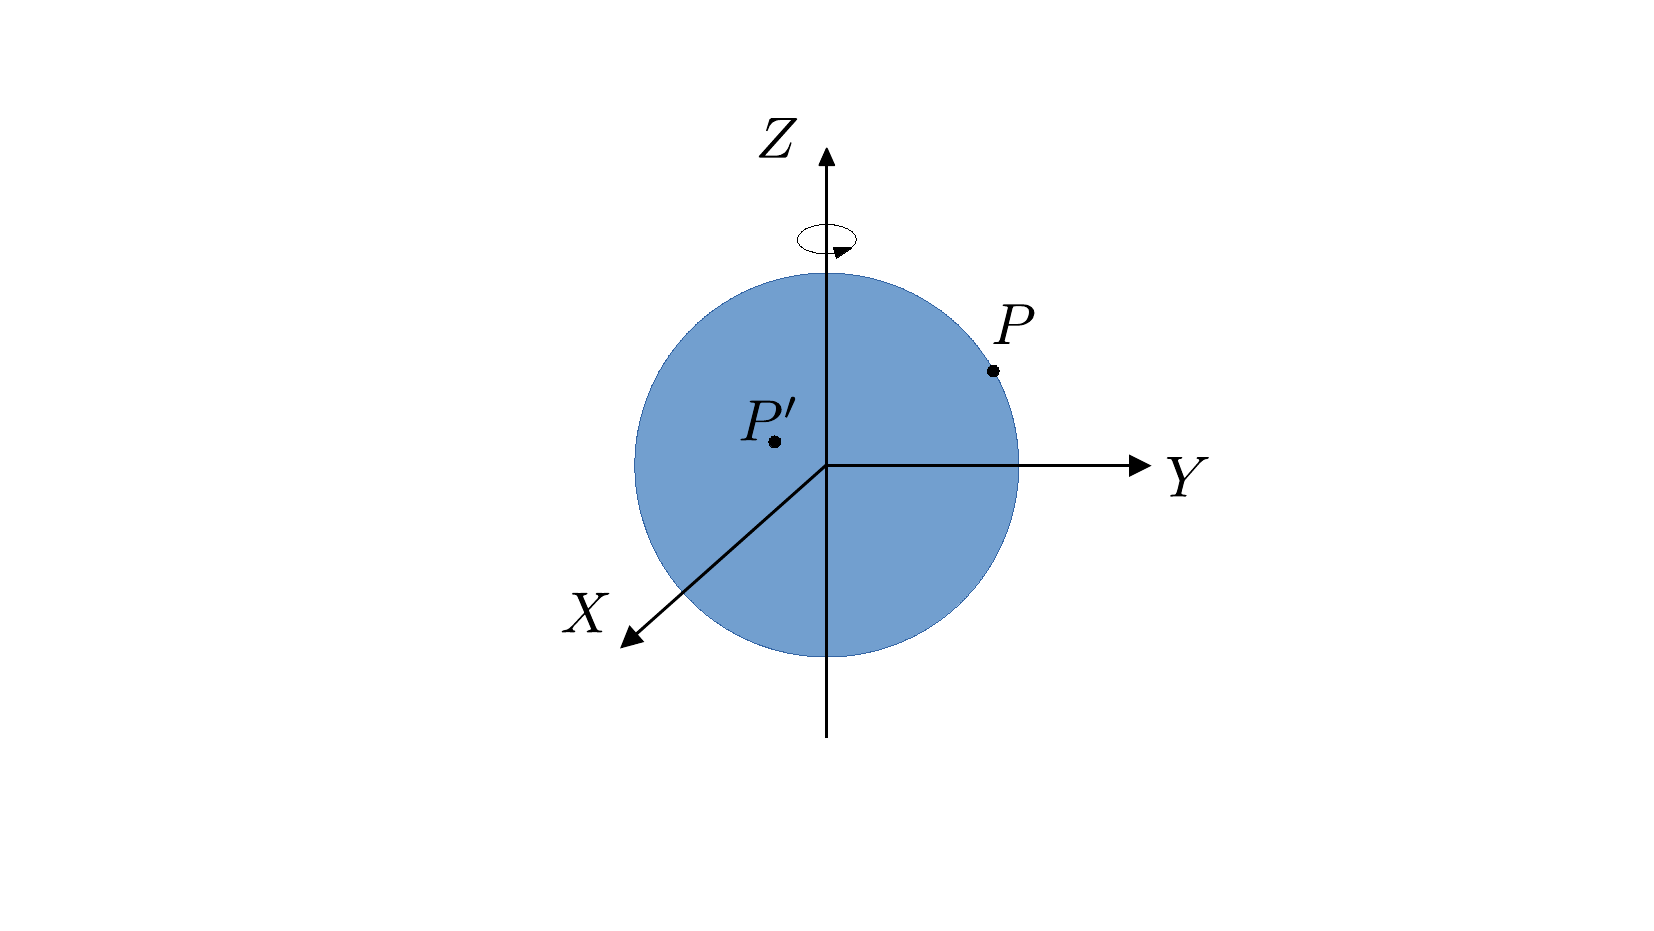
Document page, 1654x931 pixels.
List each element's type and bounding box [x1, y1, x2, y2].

picture [758, 118, 798, 158]
text_box [684, 470, 825, 657]
picture [993, 304, 1035, 344]
text_box [828, 467, 1019, 657]
picture [1166, 457, 1209, 497]
picture [738, 394, 798, 443]
text_box [828, 273, 1019, 464]
text_box [634, 273, 825, 591]
text_box [833, 247, 852, 259]
picture [561, 592, 610, 633]
